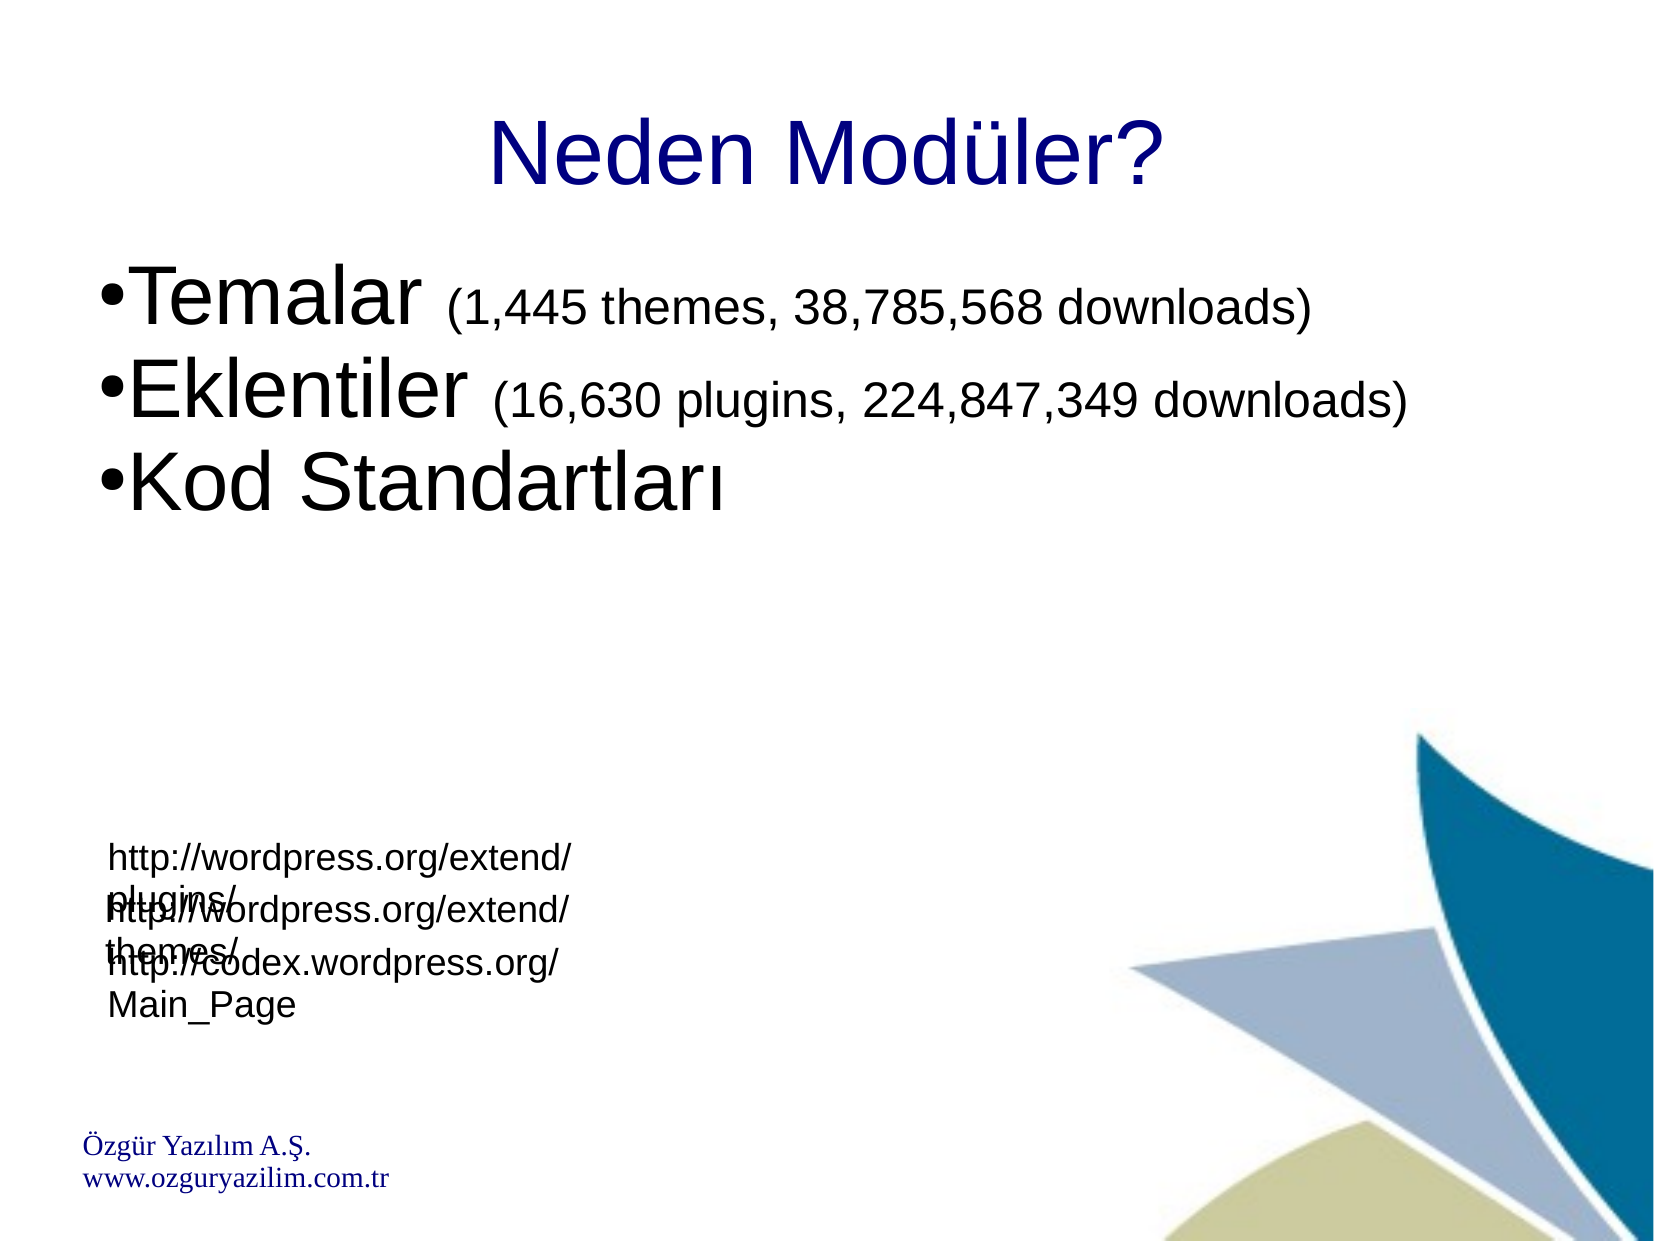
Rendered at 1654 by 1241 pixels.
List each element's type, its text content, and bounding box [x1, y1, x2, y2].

text_box http://wordpress.org/extend/plugins/ [92, 828, 715, 880]
text_box Temalar (1,445 themes, 38,785,568 downloads) Eklentiler (16,630 plugins, 224,847,349 downloads) Kod Standartları [82, 242, 1447, 909]
title Neden Modüler? [82, 49, 1571, 257]
text_box http://wordpress.org/extend/themes/ [90, 880, 717, 938]
picture [1447, 708, 1654, 872]
picture [1062, 909, 1640, 1241]
text_box http://codex.wordpress.org/Main_Page [92, 934, 762, 991]
